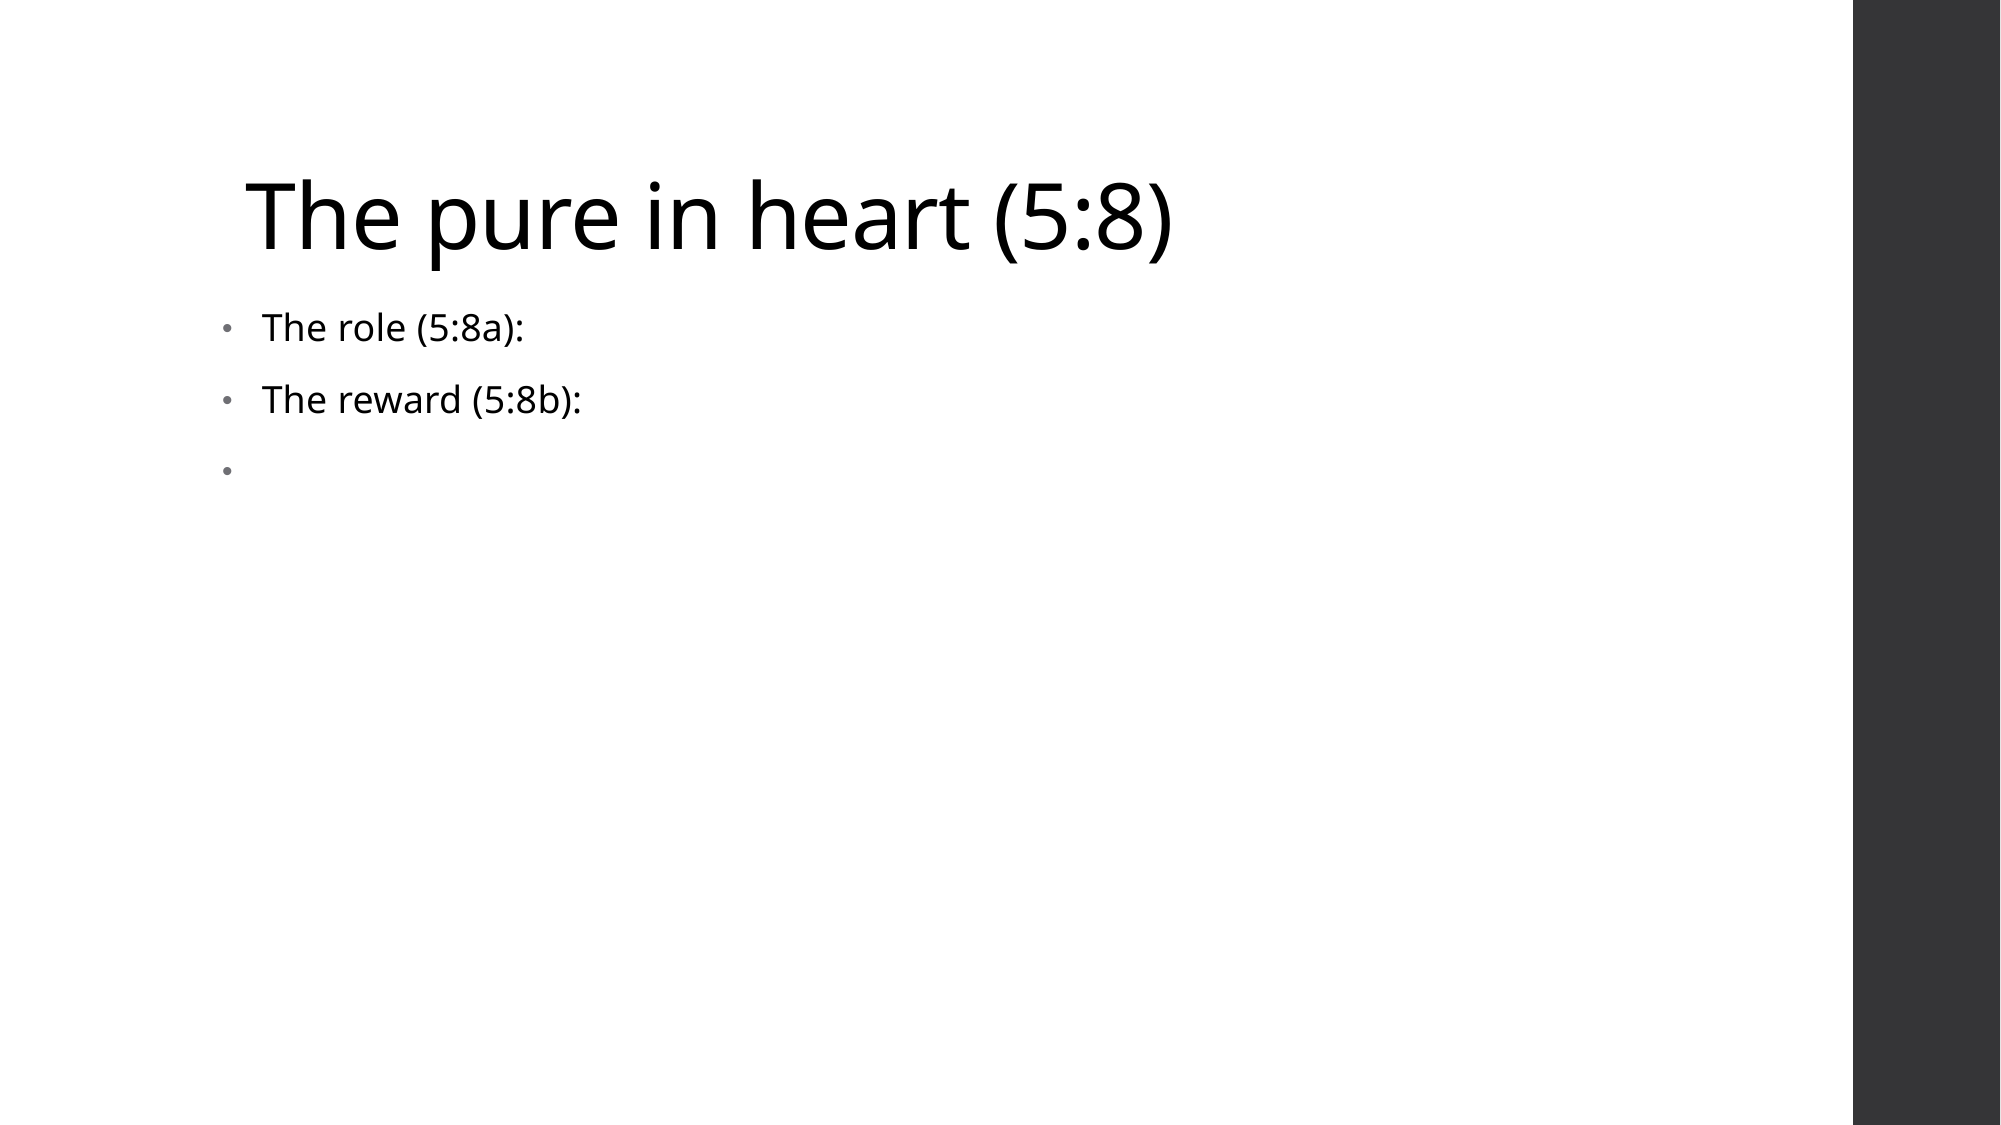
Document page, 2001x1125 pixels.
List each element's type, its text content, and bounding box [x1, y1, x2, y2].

list The role (5:8a): The reward (5:8b): [206, 299, 1617, 1014]
title The pure in heart (5:8) [206, 60, 1797, 278]
